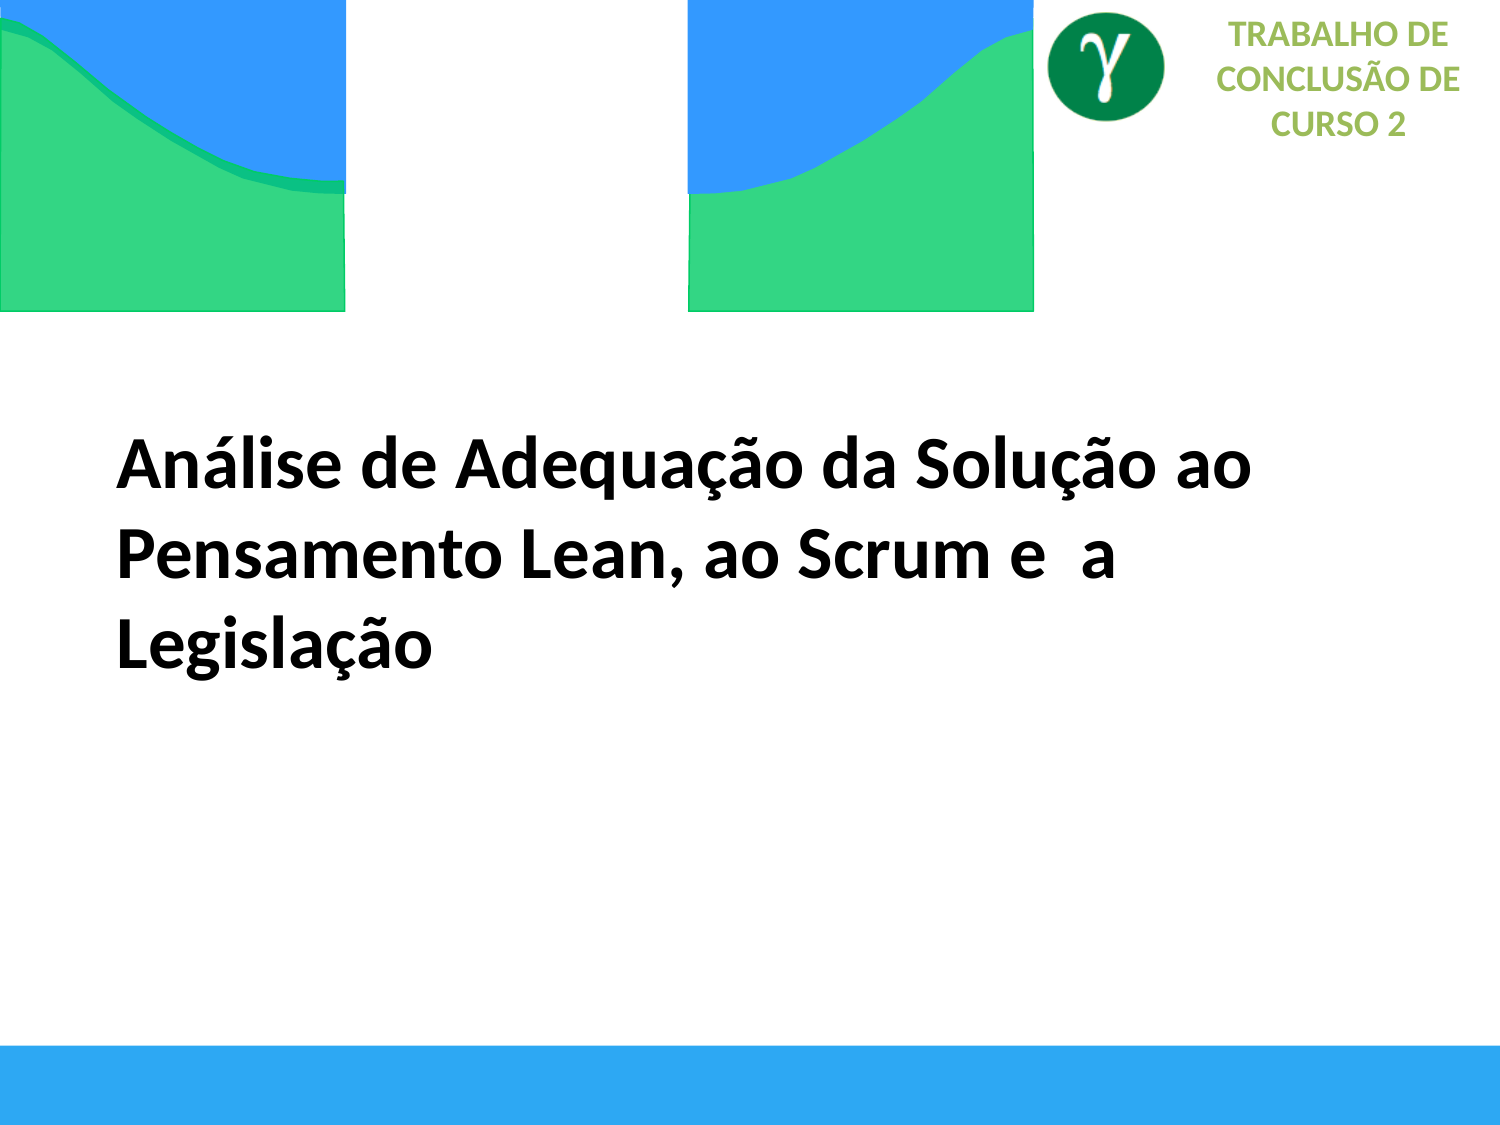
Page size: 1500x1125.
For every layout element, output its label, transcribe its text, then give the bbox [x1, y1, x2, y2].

picture [1033, 0, 1178, 130]
text_box Análise de Adequação da Solução ao Pensamento Lean, ao Scrum e a Legislação [101, 148, 1399, 948]
text_box TRABALHO DE CONCLUSÃO DE CURSO 2 [1177, 1, 1500, 197]
text_box [0, 0, 346, 312]
text_box [0, 1045, 1500, 1125]
text_box [688, 0, 1033, 148]
